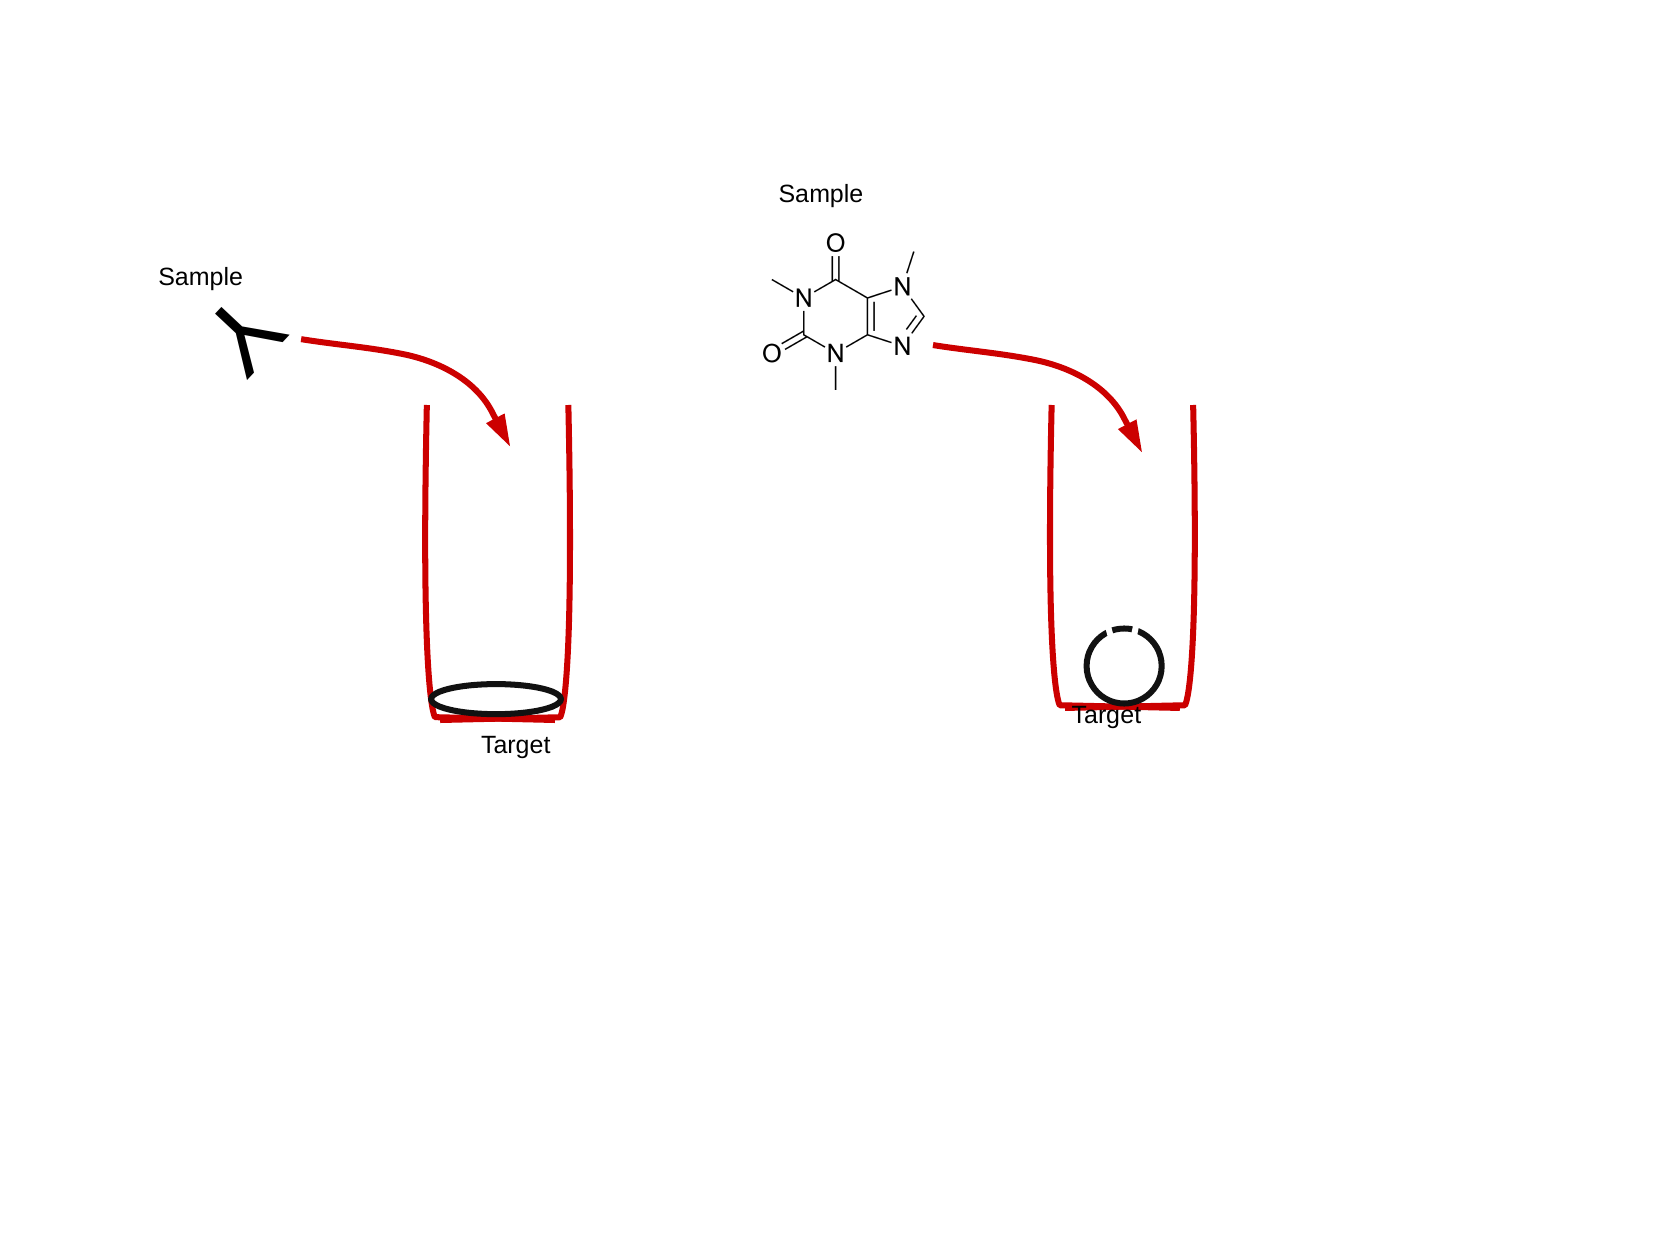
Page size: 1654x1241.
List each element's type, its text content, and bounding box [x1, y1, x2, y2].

text_box Sample [143, 255, 301, 312]
text_box Sample [763, 172, 921, 230]
text_box Target [1056, 693, 1191, 751]
picture [754, 224, 934, 399]
text_box Y [165, 312, 320, 413]
text_box Target [466, 723, 601, 781]
